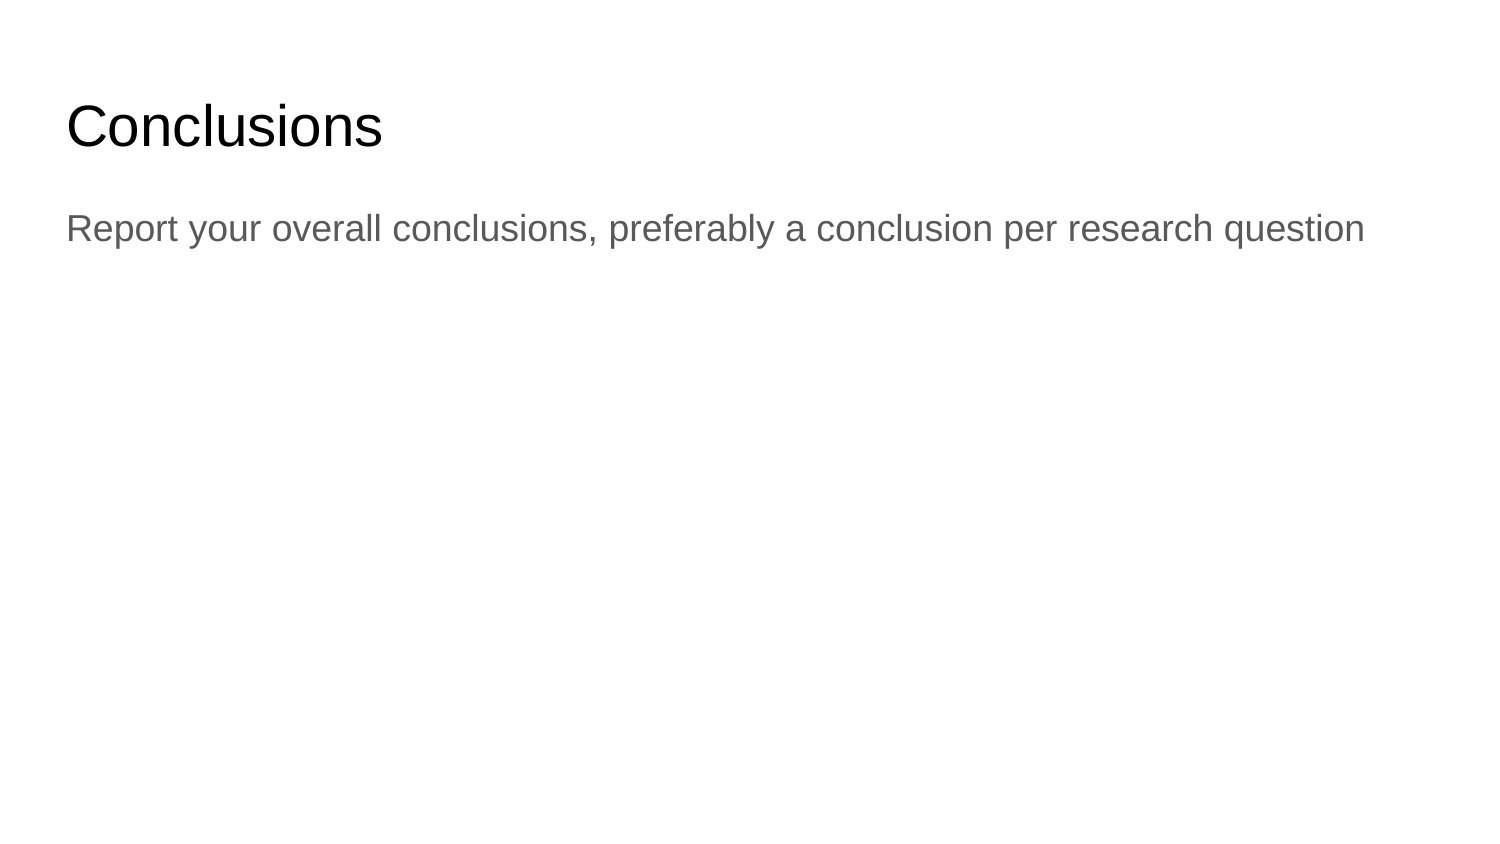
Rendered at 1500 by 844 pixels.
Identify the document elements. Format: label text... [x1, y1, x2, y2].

list Report your overall conclusions, preferably a conclusion per research question [51, 189, 1449, 750]
title Conclusions [51, 72, 1449, 167]
